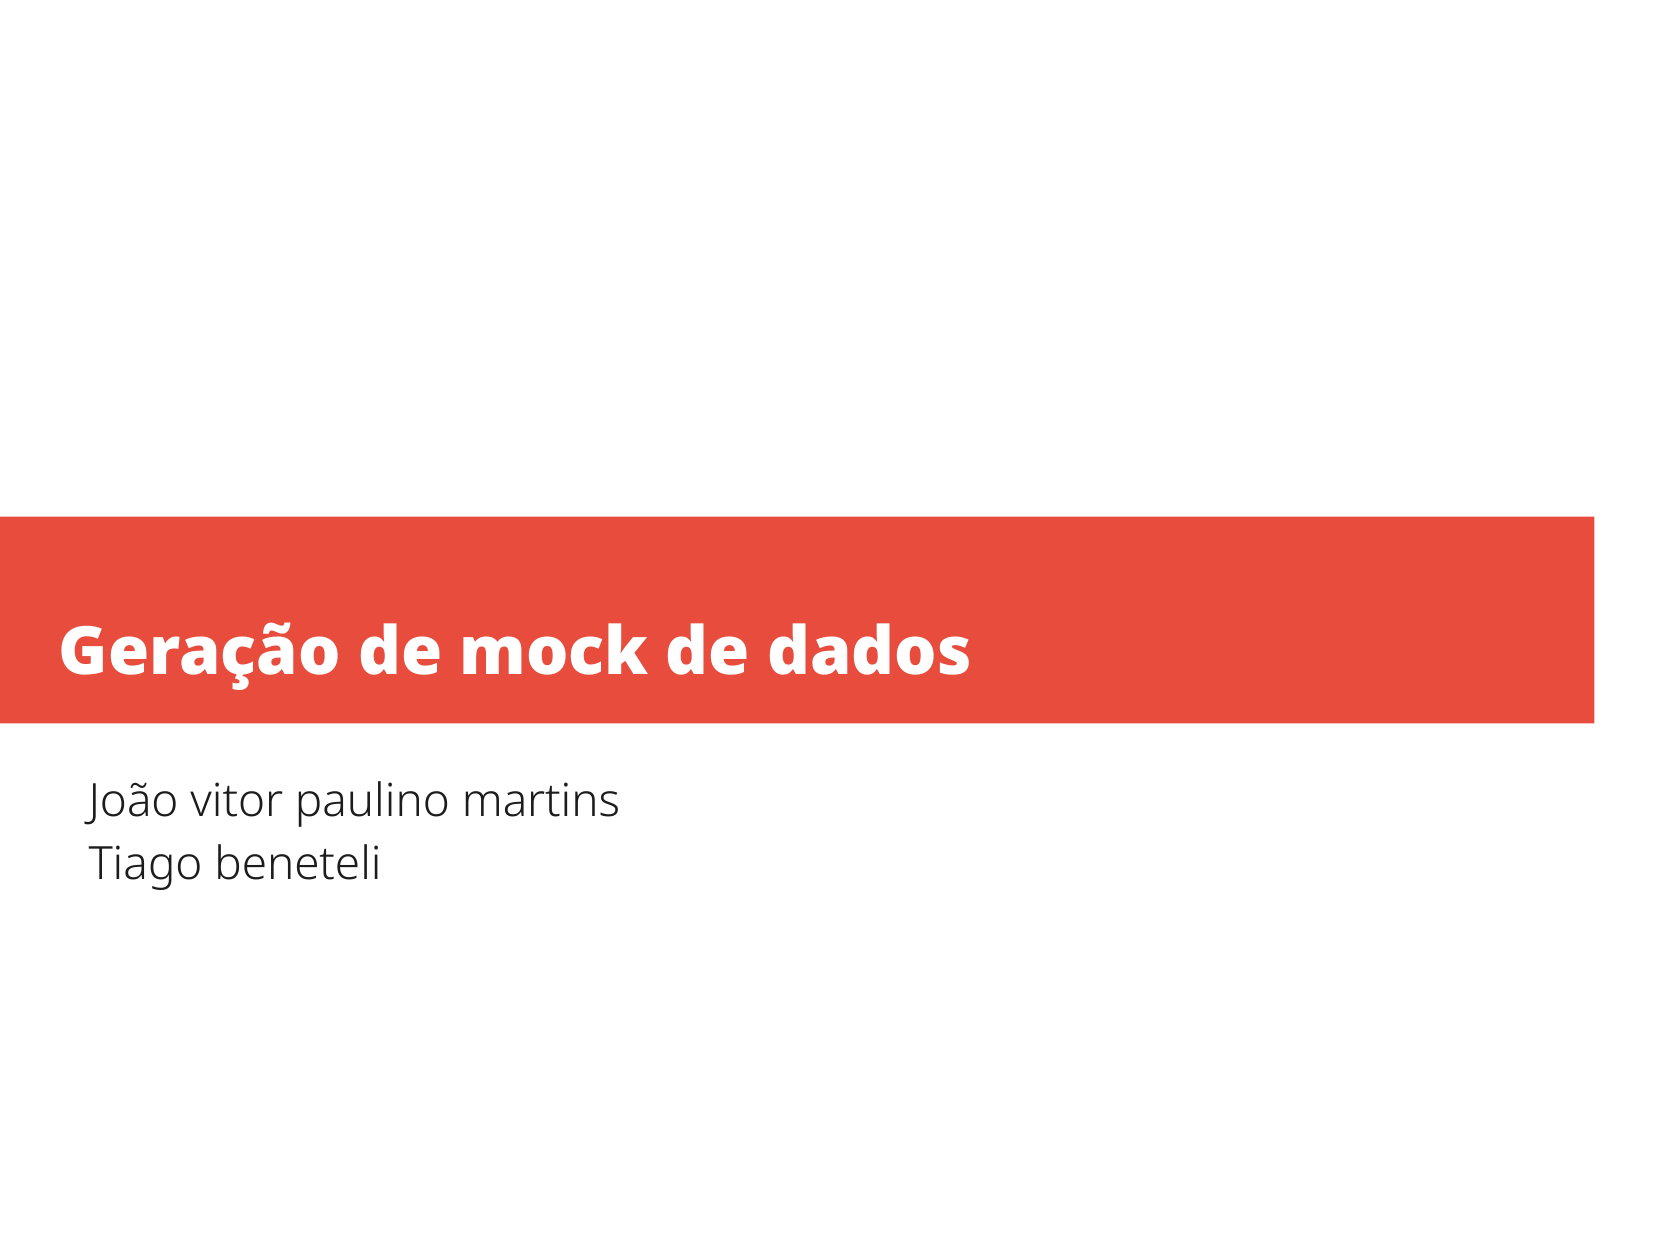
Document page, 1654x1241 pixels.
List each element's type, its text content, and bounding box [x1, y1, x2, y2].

subtitle João vitor paulino martins Tiago beneteli [88, 767, 1595, 1182]
title Geração de mock de dados [59, 546, 1595, 694]
